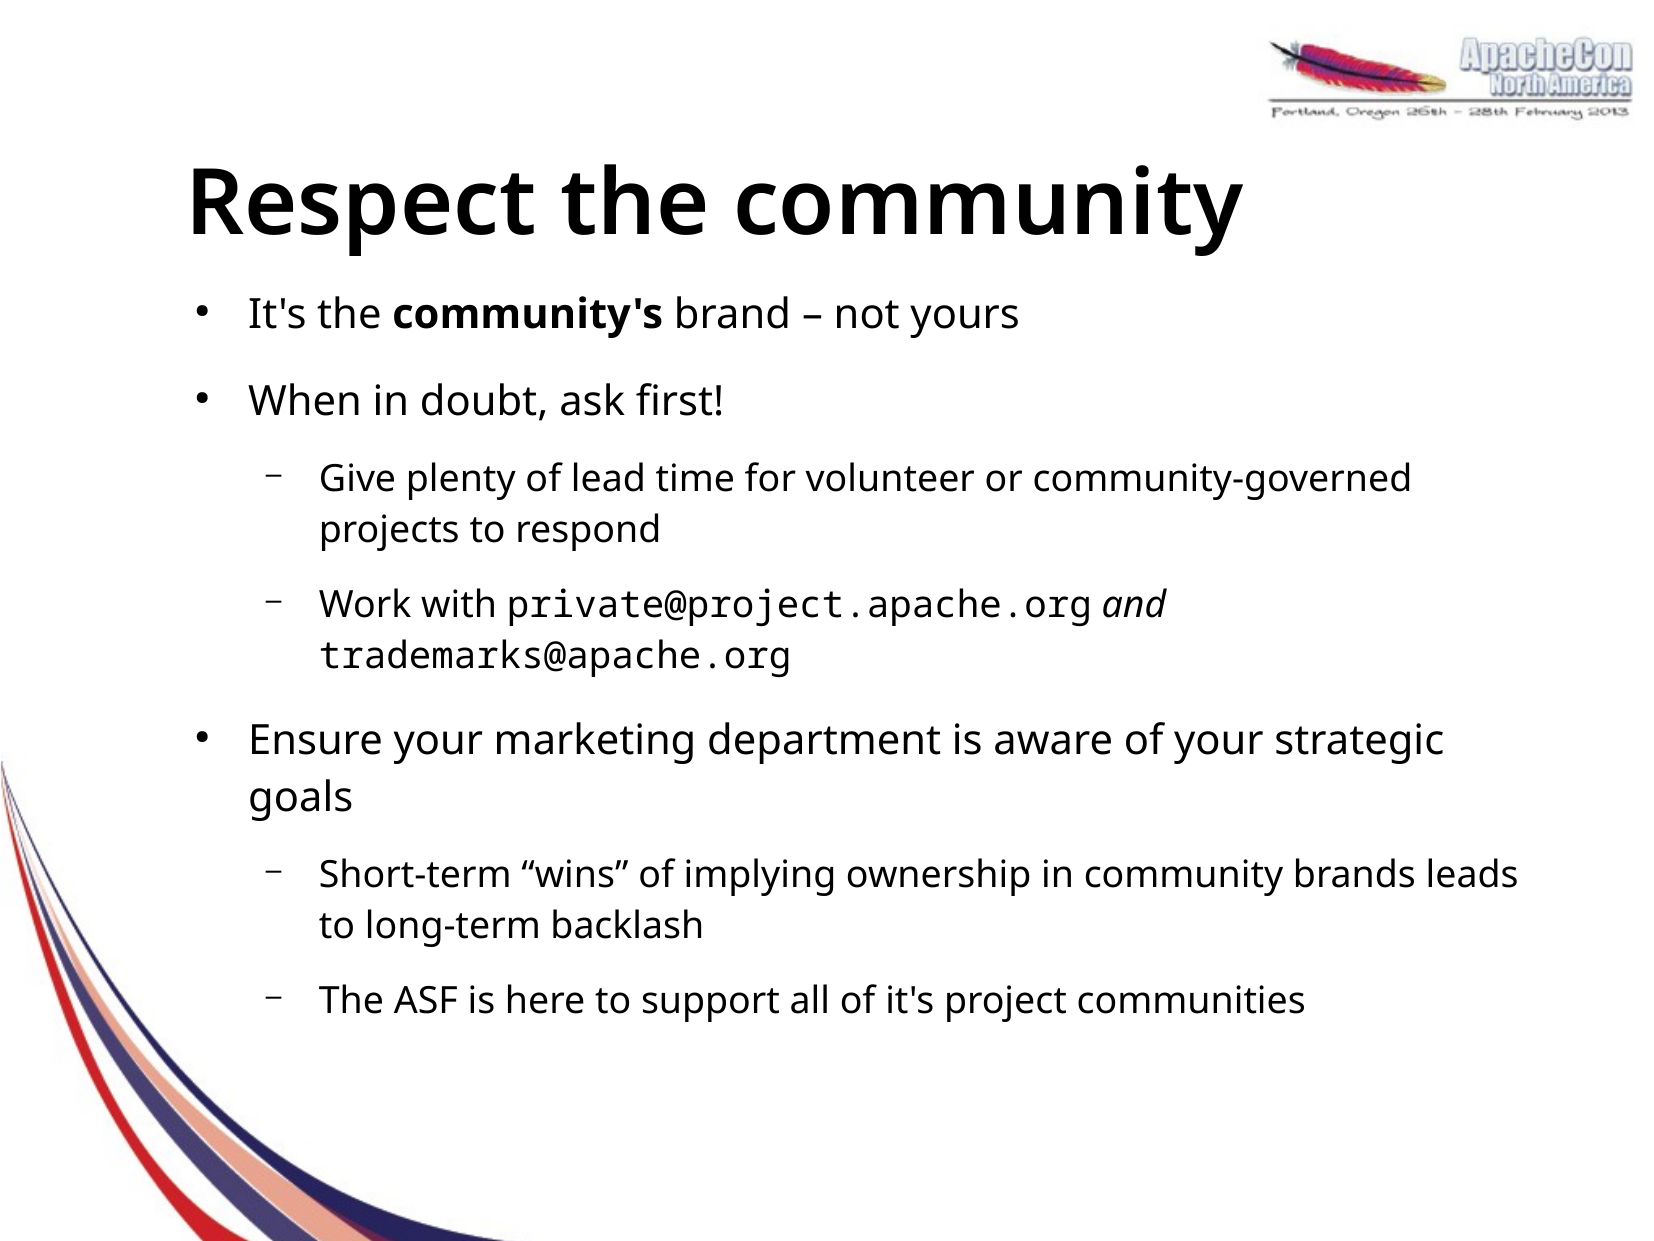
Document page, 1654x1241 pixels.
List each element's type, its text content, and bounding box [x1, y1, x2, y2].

list It's the community's brand – not yours When in doubt, ask first! Give plenty of lead time for volunteer or community-governed projects to respond Work with private@project.apache.org and trademarks@apache.org Ensure your marketing department is aware of your strategic goals Short-term “wins” of implying ownership in community brands leads to long-term backlash The ASF is here to support all of it's project communities [177, 283, 1536, 1016]
title Respect the community [177, 134, 1536, 262]
picture [0, 0, 1654, 1241]
